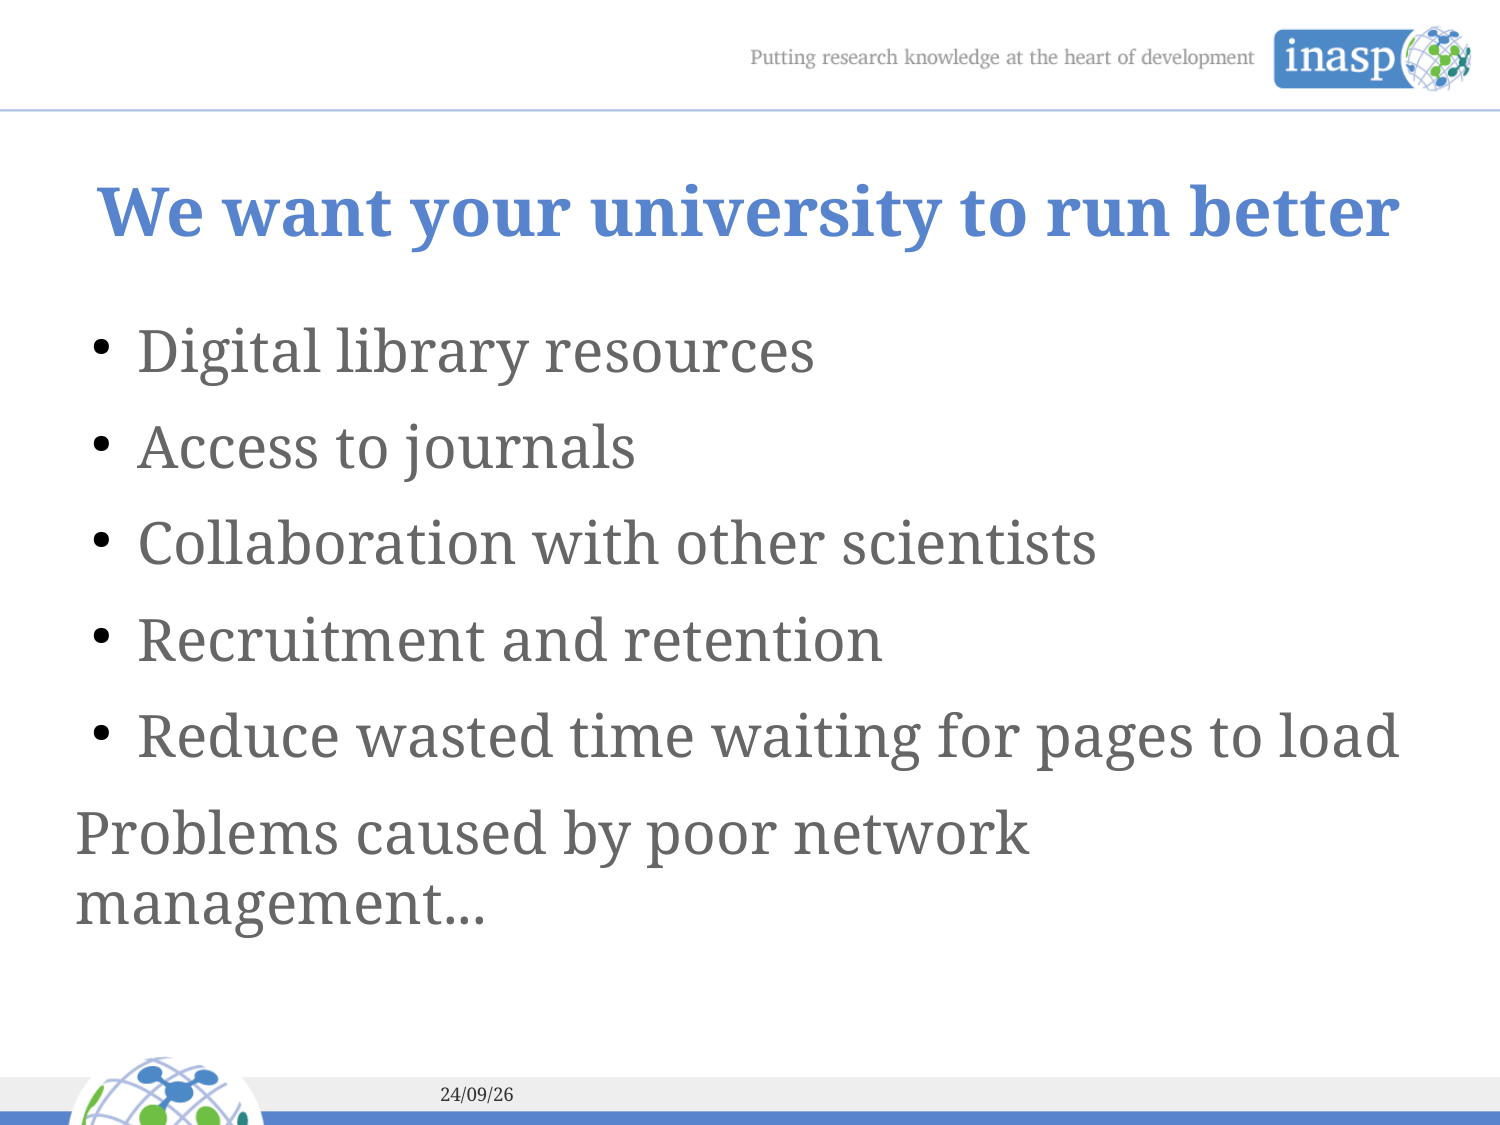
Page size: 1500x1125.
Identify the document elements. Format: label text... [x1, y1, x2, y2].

list Digital library resources Access to journals Collaboration with other scientists Recruitment and retention Reduce wasted time waiting for pages to load Problems caused by poor network management... [75, 313, 1426, 967]
title We want your university to run better [75, 129, 1426, 313]
picture [0, 0, 1500, 1125]
